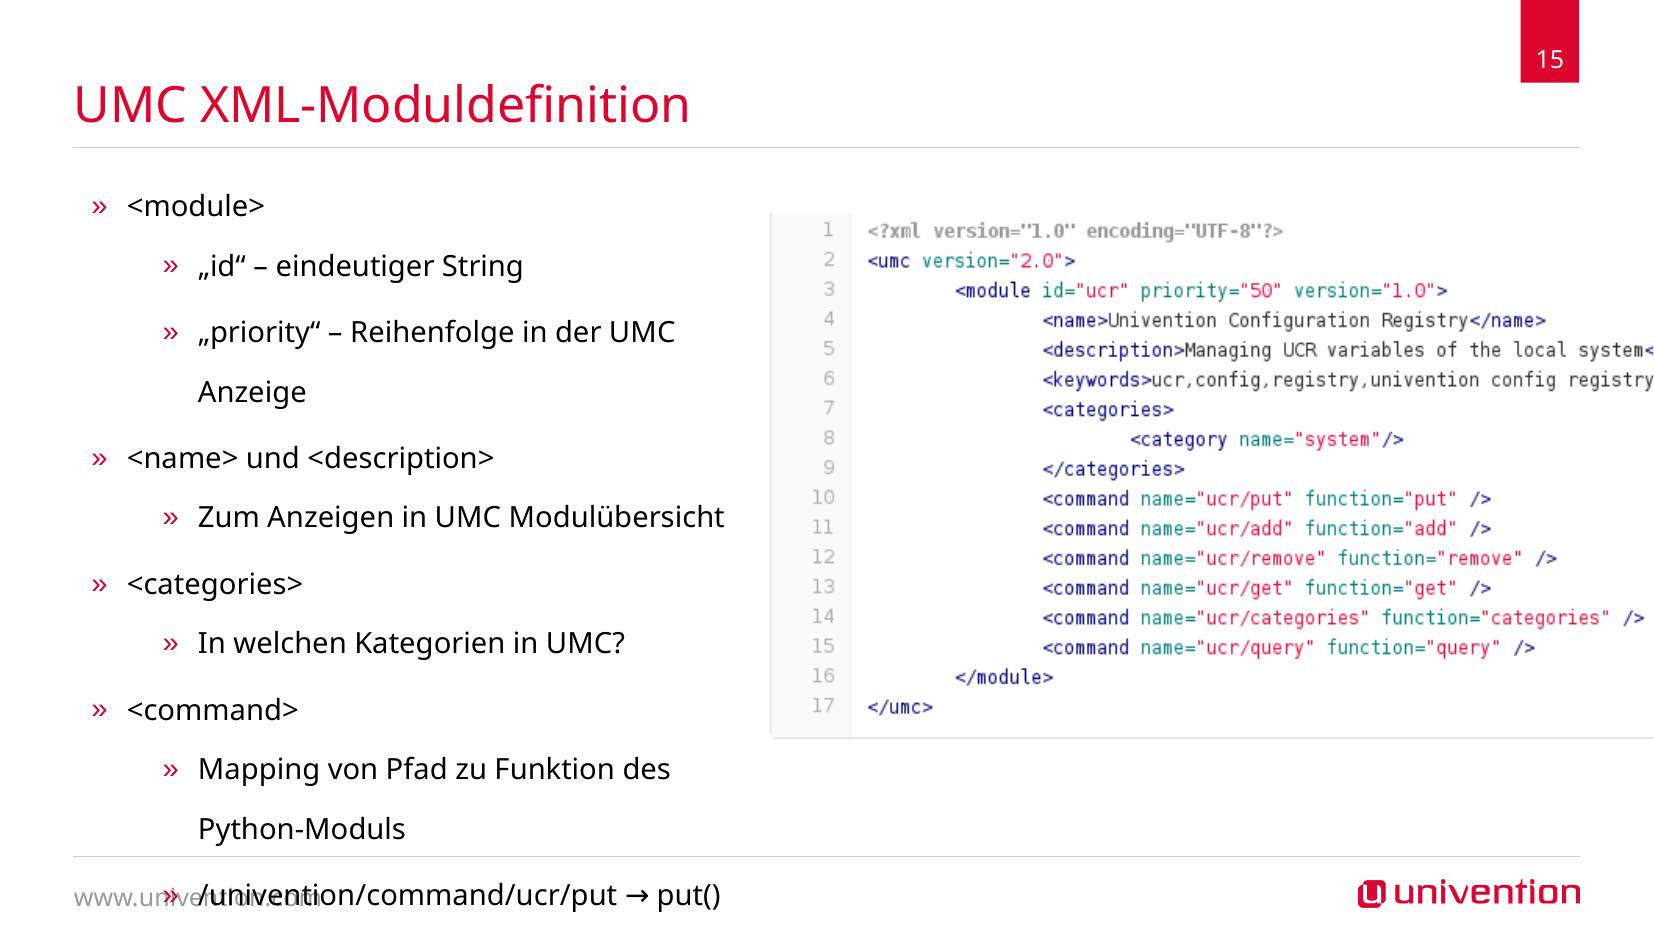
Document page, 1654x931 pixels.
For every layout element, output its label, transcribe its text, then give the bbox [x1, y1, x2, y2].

picture [1358, 879, 1580, 908]
picture [767, 213, 1654, 739]
title UMC XML-Moduldefinition [73, 59, 1580, 148]
list <module> „id“ – eindeutiger String „priority“ – Reihenfolge in der UMC Anzeige <name> und <description> Zum Anzeigen in UMC Modulübersicht <categories> In welchen Kategorien in UMC? <command> Mapping von Pfad zu Funktion des Python-Moduls /univention/command/ucr/put → put() /univention/upload/ucr/put → put() [73, 165, 768, 886]
